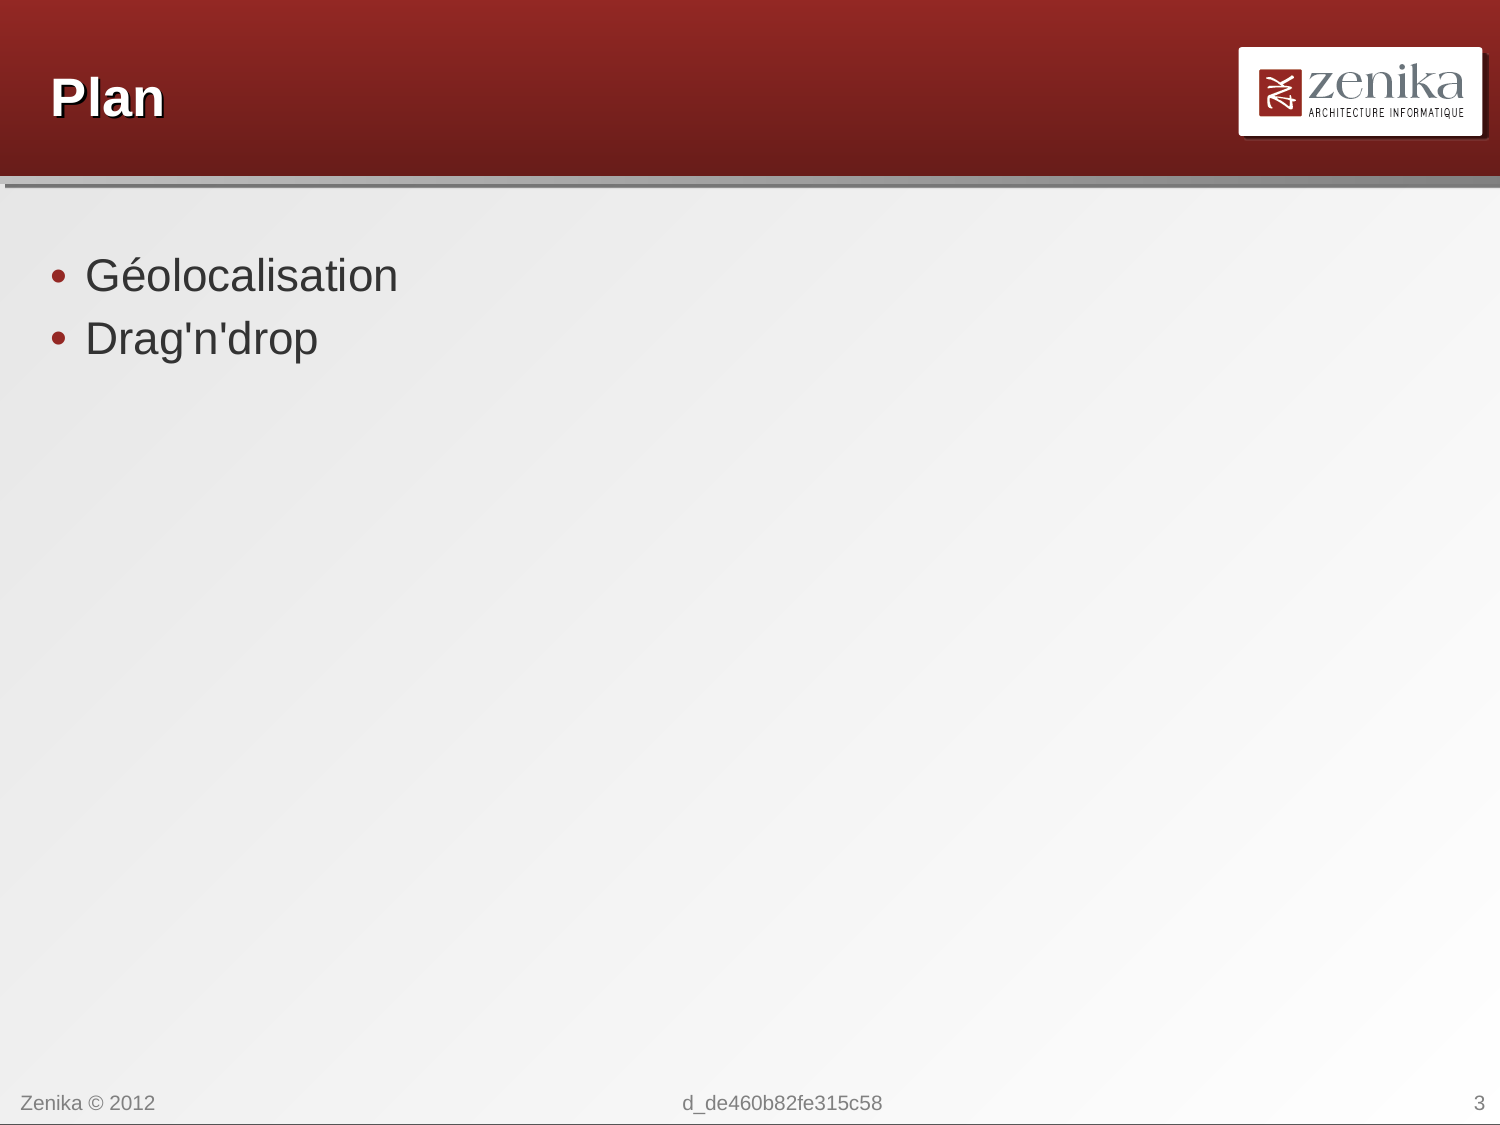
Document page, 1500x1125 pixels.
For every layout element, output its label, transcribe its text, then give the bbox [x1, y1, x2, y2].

picture [1257, 58, 1464, 125]
list Géolocalisation Drag'n'drop [50, 249, 1435, 1079]
title Plan [50, 15, 1206, 180]
